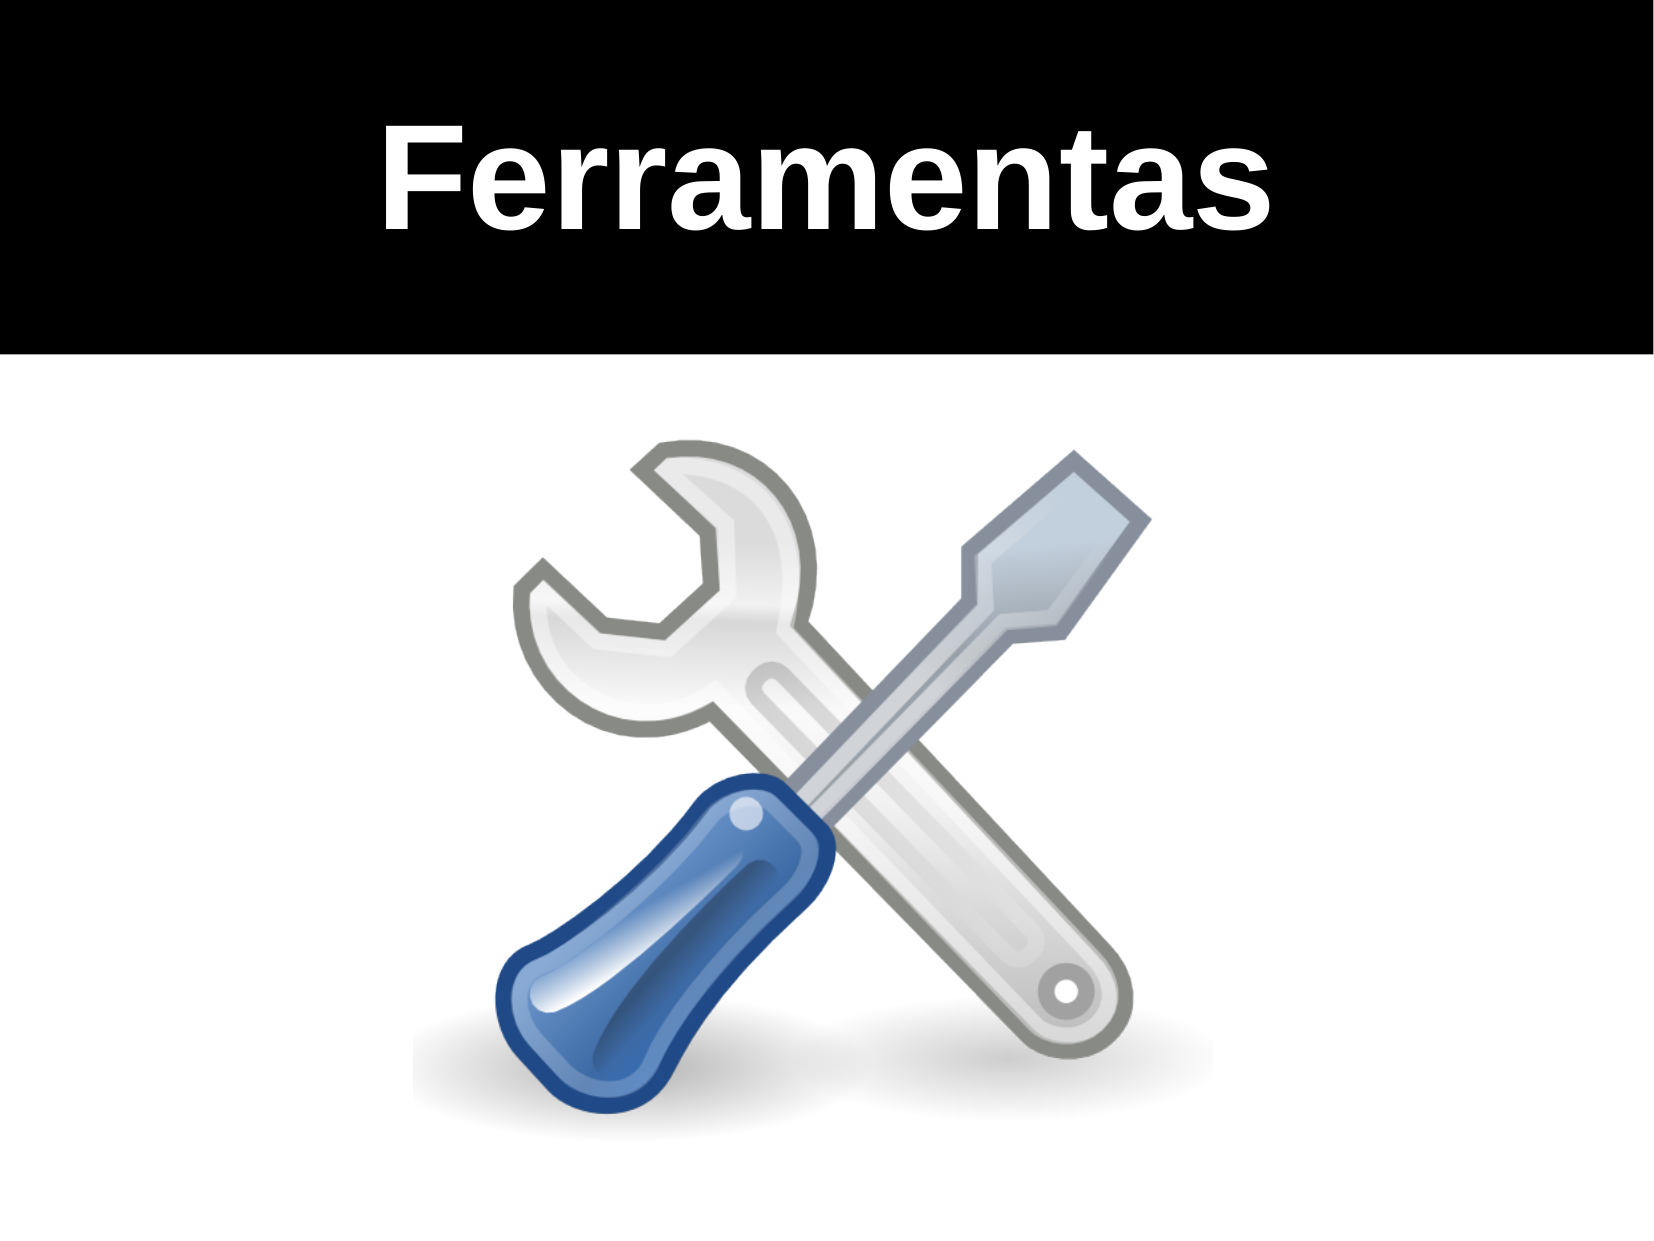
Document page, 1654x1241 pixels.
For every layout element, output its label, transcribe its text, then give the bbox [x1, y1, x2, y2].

title Ferramentas [0, 0, 1654, 355]
picture [413, 358, 1213, 1158]
